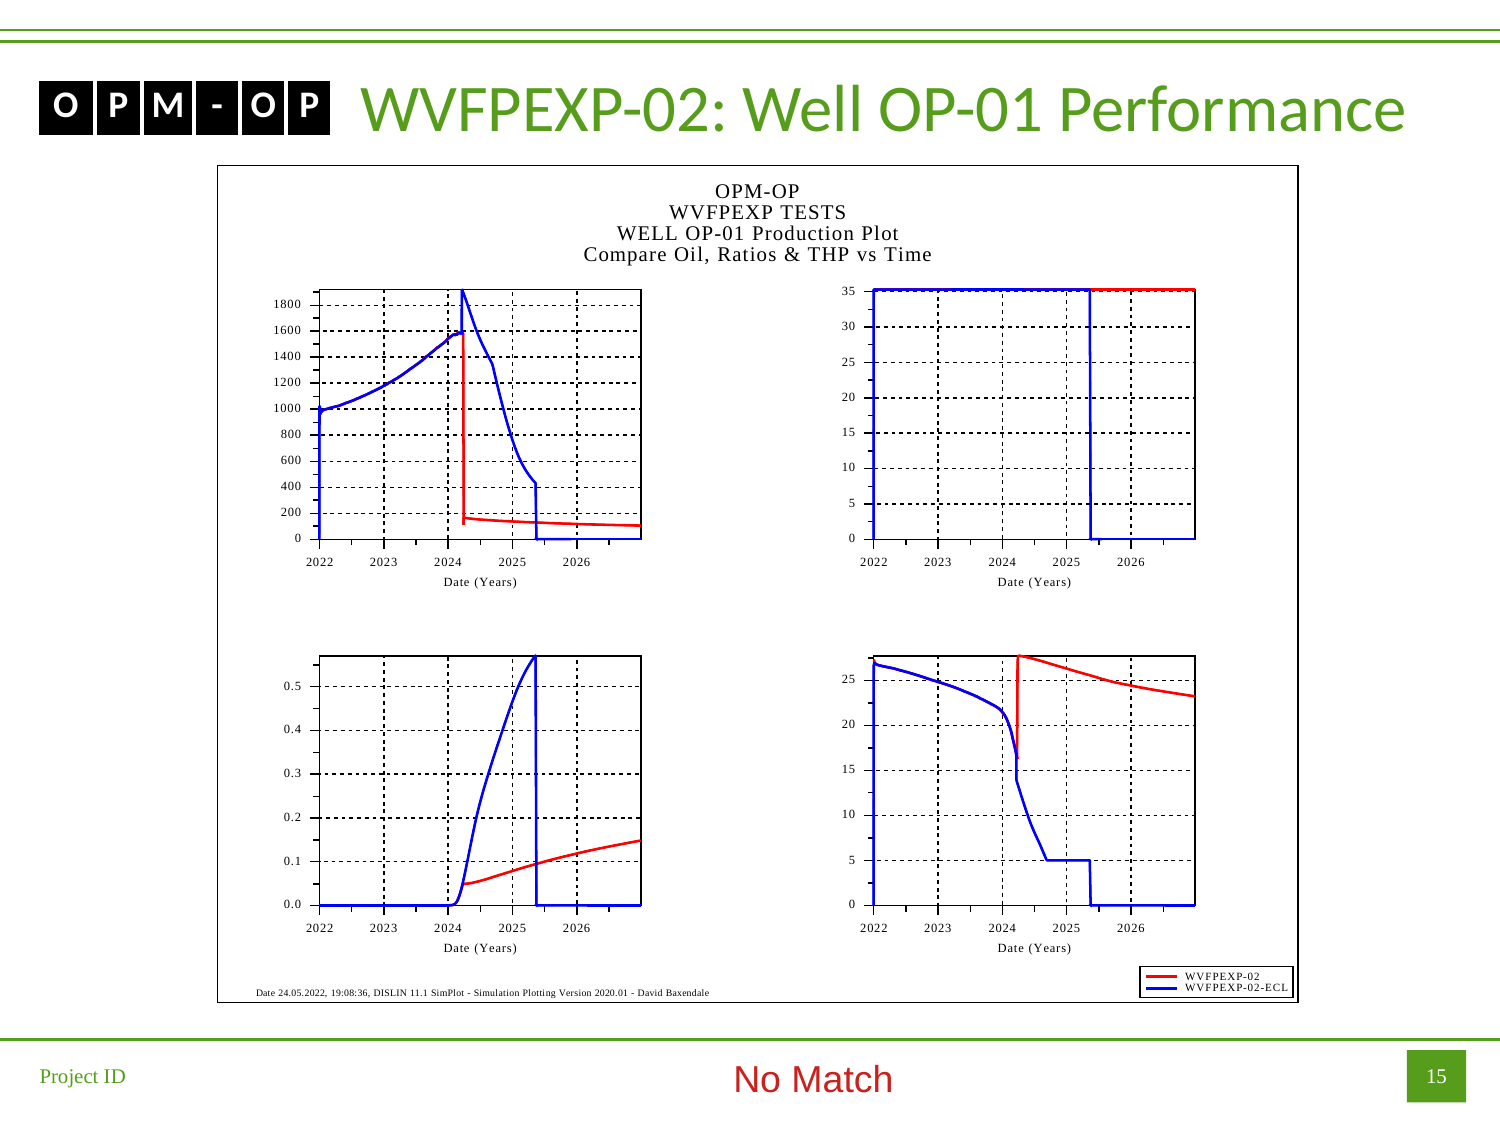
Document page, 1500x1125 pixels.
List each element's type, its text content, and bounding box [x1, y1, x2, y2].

text_box No Match [268, 1051, 1359, 1109]
picture [217, 165, 1403, 1004]
title WVFPEXP-02: Well OP-01 Performance [360, 77, 1425, 153]
